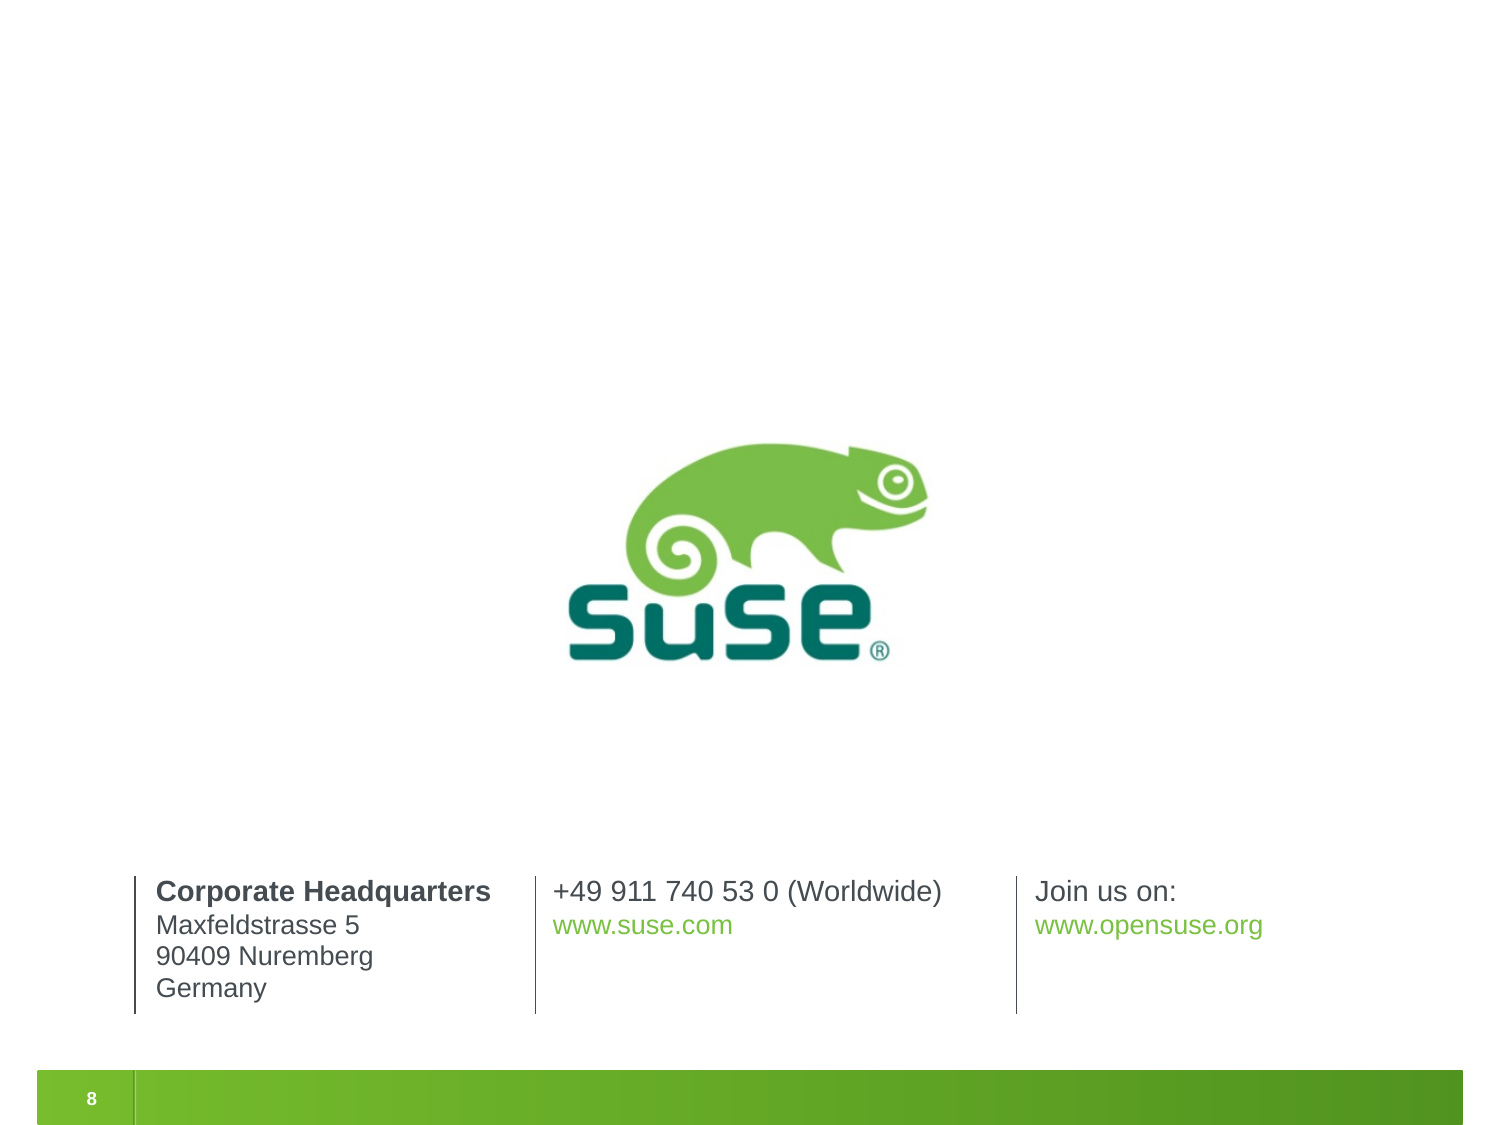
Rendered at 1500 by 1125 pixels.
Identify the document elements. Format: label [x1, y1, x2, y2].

picture [566, 441, 933, 667]
